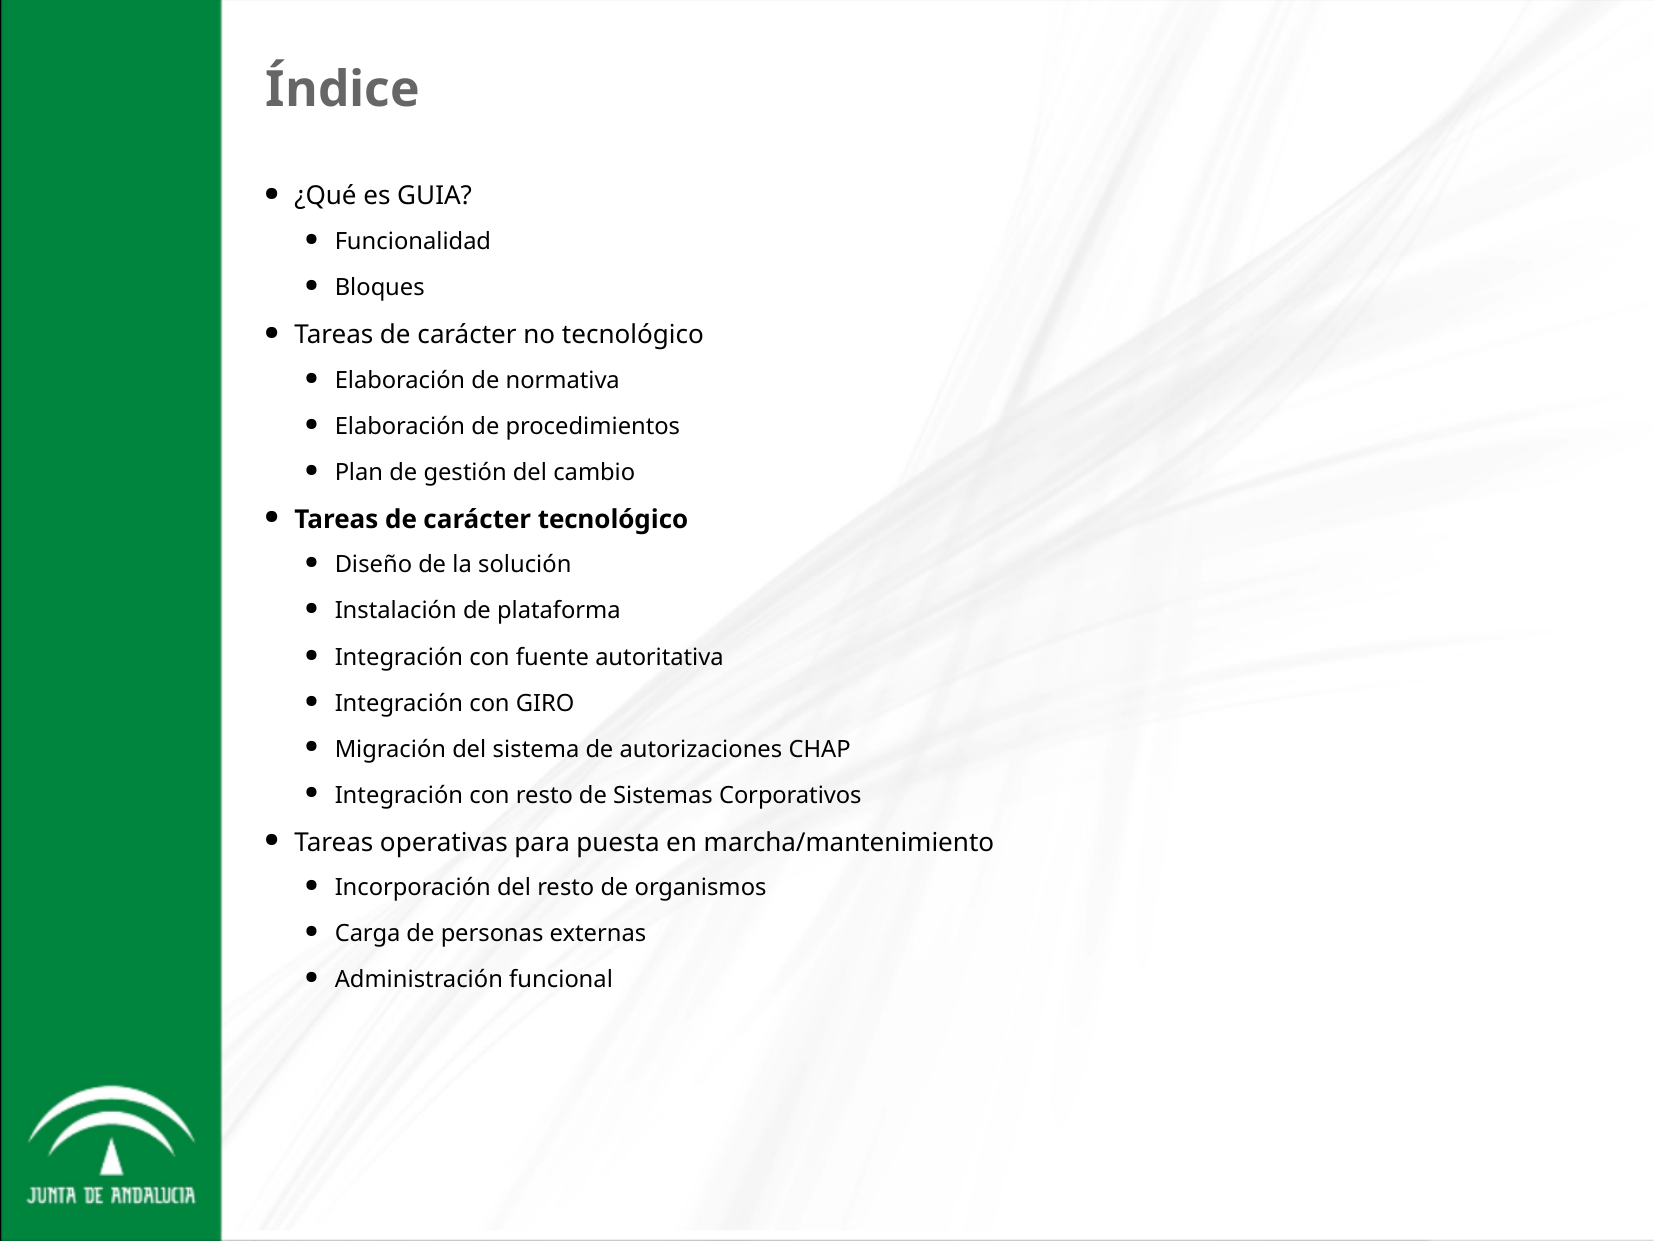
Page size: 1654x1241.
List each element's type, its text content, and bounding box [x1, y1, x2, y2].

title Índice [265, 37, 1571, 136]
list ¿Qué es GUIA? Funcionalidad Bloques Tareas de carácter no tecnológico Elaboración de normativa Elaboración de procedimientos Plan de gestión del cambio Tareas de carácter tecnológico Diseño de la solución Instalación de plataforma Integración con fuente autoritativa Integración con GIRO Migración del sistema de autorizaciones CHAP Integración con resto de Sistemas Corporativos Tareas operativas para puesta en marcha/mantenimiento Incorporación del resto de organismos Carga de personas externas Administración funcional [253, 177, 1560, 996]
picture [0, 0, 1654, 1241]
